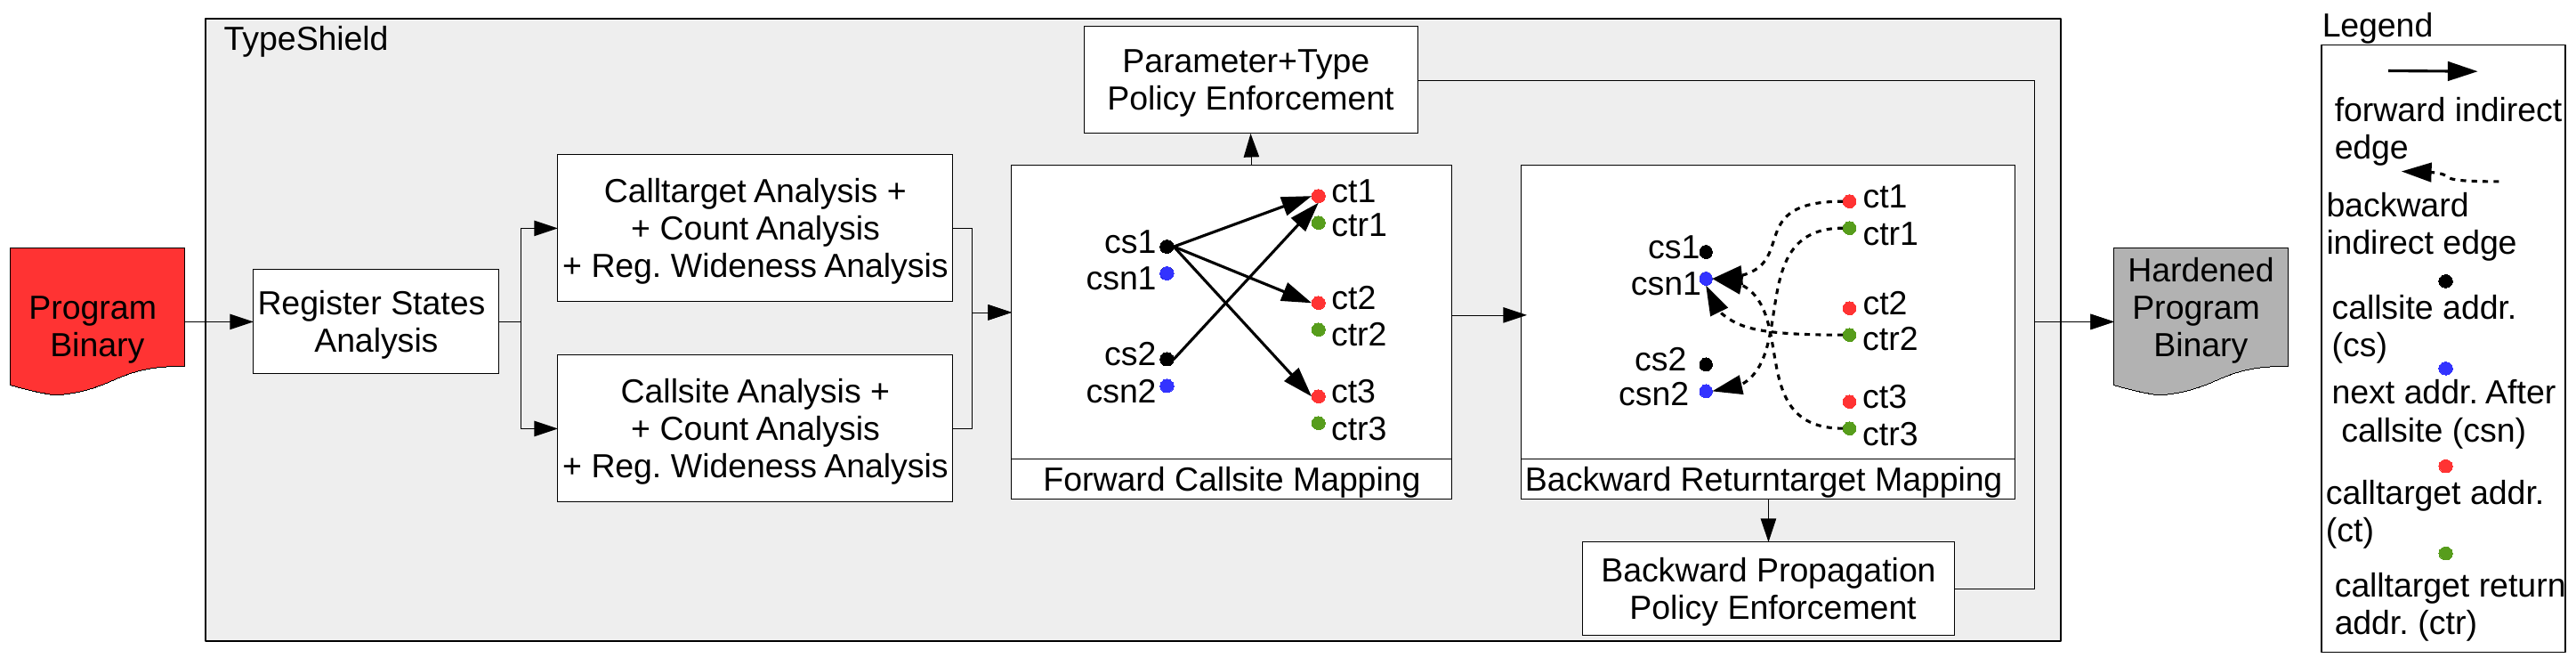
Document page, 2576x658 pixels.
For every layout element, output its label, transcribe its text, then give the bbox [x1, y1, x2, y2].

text_box cs1 [1091, 215, 1172, 272]
text_box next addr. After callsite (csn) [2566, 378, 2576, 462]
text_box forward indirect edge [2322, 84, 2564, 179]
text_box [2438, 459, 2453, 467]
text_box csn2 [1072, 365, 1170, 422]
text_box cs2 [1621, 334, 1707, 368]
text_box next addr. After callsite (csn) [2322, 378, 2564, 462]
text_box [521, 229, 972, 428]
text_box [2438, 274, 2453, 282]
text_box csn1 [1618, 258, 1722, 314]
text_box Parameter+Type Policy Enforcement [1084, 26, 1418, 134]
text_box ct2 [1318, 272, 1393, 329]
text_box backward indirect edge [2313, 179, 2321, 275]
text_box backward indirect edge [2566, 179, 2576, 275]
text_box Backward Returntarget Mapping [1521, 459, 2015, 500]
text_box Program Binary [10, 248, 185, 395]
text_box ctr3 [1318, 402, 1491, 459]
text_box Calltarget Analysis + + Count Analysis + Reg. Wideness Analysis [557, 154, 953, 302]
text_box callsite addr. (cs) [2322, 282, 2564, 378]
text_box ctr1 [1318, 199, 1491, 256]
text_box ctr1 [1849, 207, 2015, 264]
text_box csn1 [1072, 253, 1170, 310]
text_box TypeShield [210, 13, 402, 66]
text_box ct3 [1849, 370, 1929, 408]
text_box forward indirect edge [2566, 84, 2576, 179]
text_box Hardened Program Binary [2113, 248, 2289, 395]
text_box ct2 [1849, 277, 1929, 334]
text_box calltarget addr. (ct) [2566, 467, 2576, 563]
text_box Backward Propagation Policy Enforcement [1582, 541, 1955, 636]
text_box ct3 [1318, 365, 1392, 422]
text_box ct1 [1318, 165, 1393, 199]
text_box callsite addr. (cs) [2566, 282, 2576, 378]
text_box csn2 [1605, 368, 1707, 425]
text_box ctr2 [1318, 308, 1491, 365]
text_box ctr2 [1849, 313, 2015, 370]
text_box cs2 [1091, 329, 1172, 380]
text_box ct1 [1849, 170, 1929, 207]
text_box calltarget addr. (ct) [2322, 467, 2564, 563]
text_box ctr3 [1849, 408, 2015, 465]
text_box backward indirect edge [2322, 179, 2564, 275]
text_box calltarget return addr. (ctr) [2322, 563, 2576, 655]
text_box Register States Analysis [253, 269, 499, 374]
text_box Forward Callsite Mapping [1011, 459, 1452, 500]
text_box Legend [2309, 0, 2447, 56]
text_box [205, 18, 2061, 641]
text_box calltarget addr. (ct) [2313, 467, 2321, 563]
text_box Callsite Analysis + + Count Analysis + Reg. Wideness Analysis [557, 354, 953, 502]
text_box cs1 [1635, 221, 1722, 258]
text_box calltarget return addr. (ctr) [2322, 563, 2564, 652]
